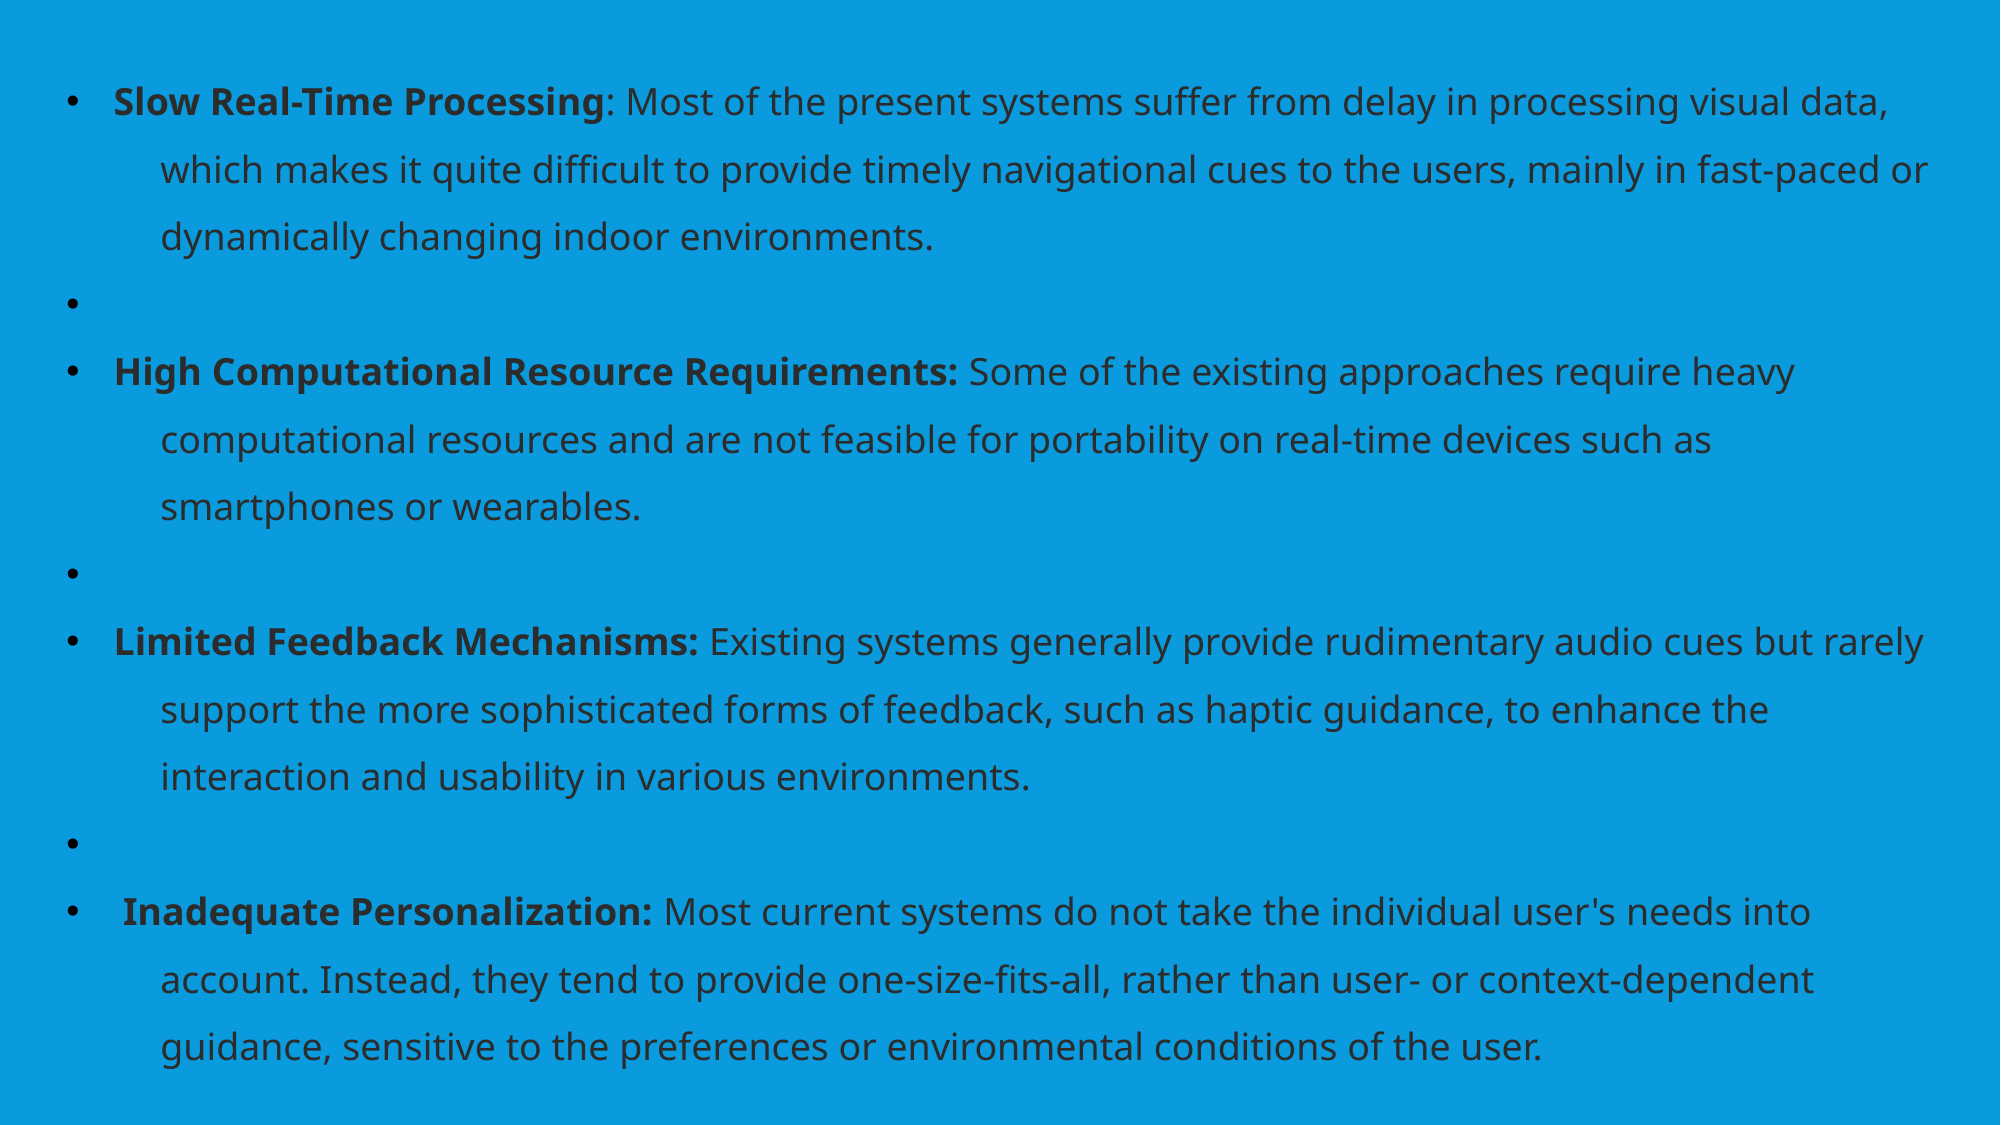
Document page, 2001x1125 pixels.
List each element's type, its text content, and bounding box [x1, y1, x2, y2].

text_box Slow Real-Time Processing: Most of the present systems suffer from delay in processing visual data, which makes it quite difficult to provide timely navigational cues to the users, mainly in fast-paced or dynamically changing indoor environments. High Computational Resource Requirements: Some of the existing approaches require heavy computational resources and are not feasible for portability on real-time devices such as smartphones or wearables. Limited Feedback Mechanisms: Existing systems generally provide rudimentary audio cues but rarely support the more sophisticated forms of feedback, such as haptic guidance, to enhance the interaction and usability in various environments. Inadequate Personalization: Most current systems do not take the individual user's needs into account. Instead, they tend to provide one-size-fits-all, rather than user- or context-dependent guidance, sensitive to the preferences or environmental conditions of the user. [51, 48, 1951, 1078]
